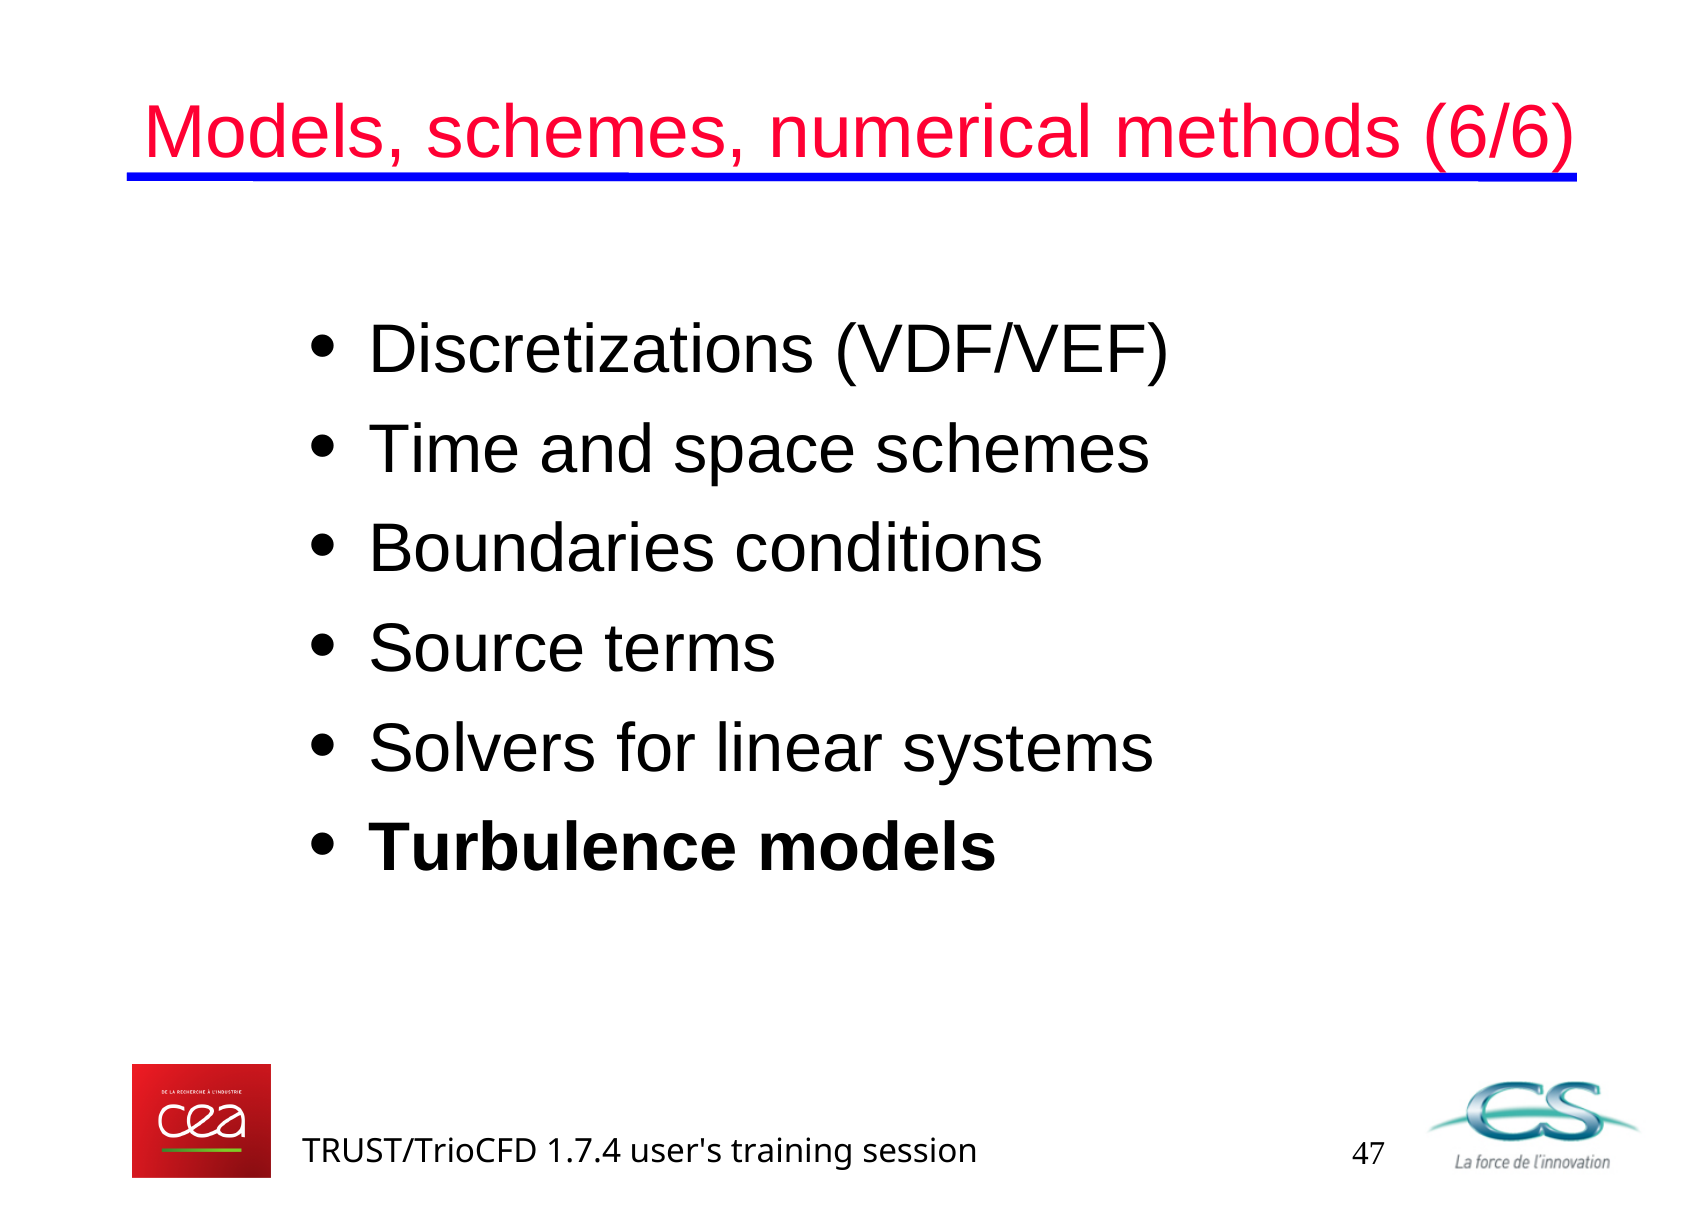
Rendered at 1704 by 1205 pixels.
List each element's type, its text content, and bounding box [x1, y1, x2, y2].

picture [1423, 1072, 1648, 1179]
picture [132, 1064, 271, 1178]
list Discretizations (VDF/VEF) Time and space schemes Boundaries conditions Source terms Solvers for linear systems Turbulence models [293, 296, 1434, 908]
title Models, schemes, numerical methods (6/6) [127, 39, 1672, 215]
